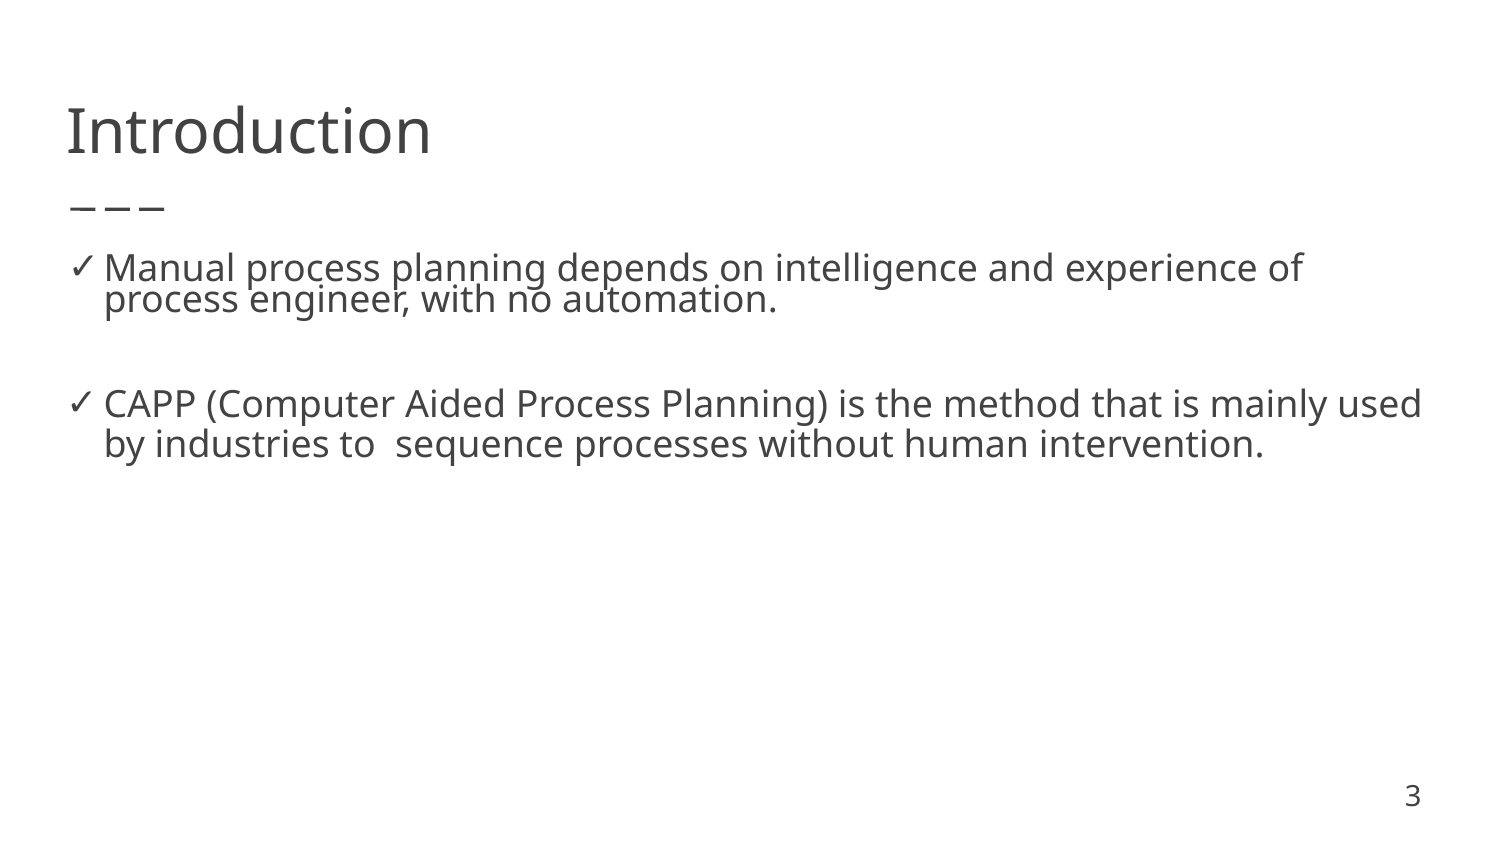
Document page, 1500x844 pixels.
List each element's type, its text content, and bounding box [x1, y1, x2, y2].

title Introduction [51, 61, 1449, 182]
slide_number <number> [1389, 764, 1480, 830]
list Manual process planning depends on intelligence and experience of process engineer, with no automation. CAPP (Computer Aided Process Planning) is the method that is mainly used by industries to sequence processes without human intervention. [51, 240, 1449, 750]
